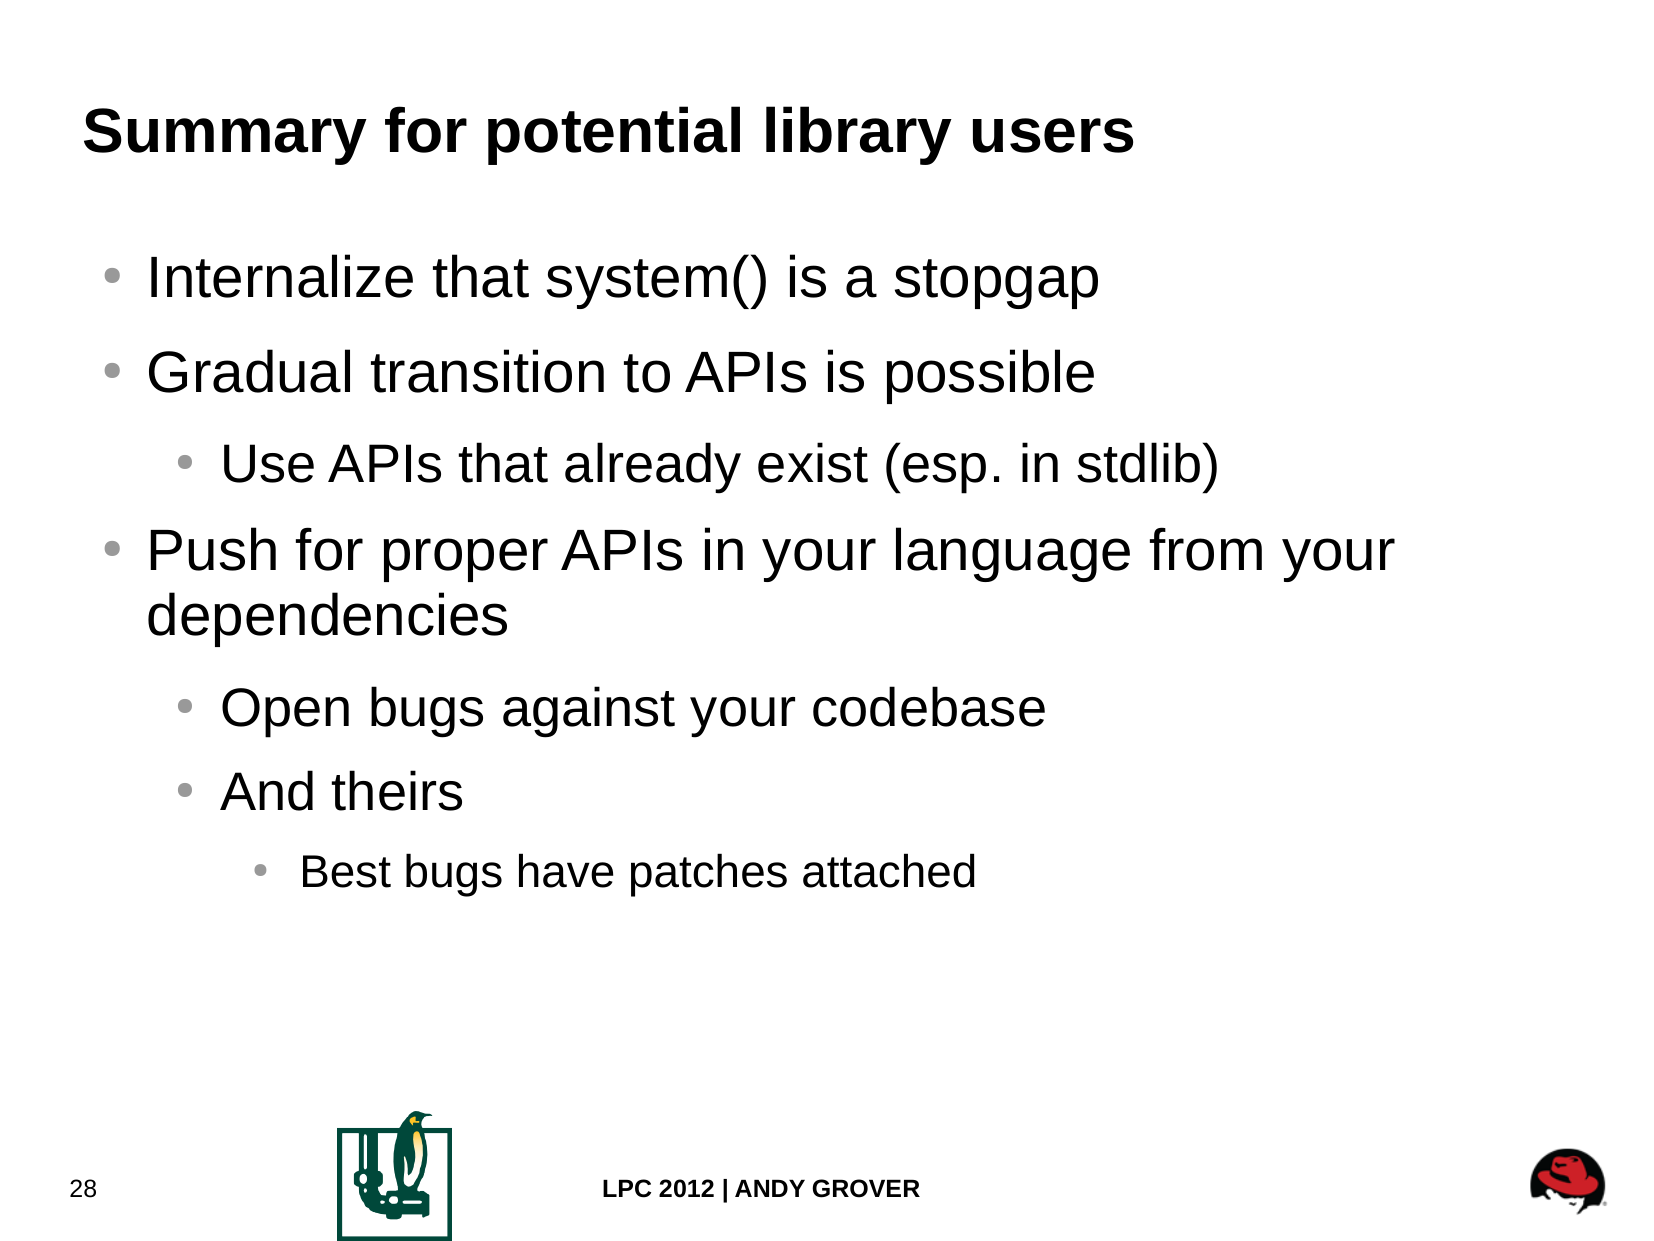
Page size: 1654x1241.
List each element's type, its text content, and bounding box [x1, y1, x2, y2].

picture [1529, 1146, 1613, 1224]
list Internalize that system() is a stopgap Gradual transition to APIs is possible Use APIs that already exist (esp. in stdlib) Push for proper APIs in your language from your dependencies Open bugs against your codebase And theirs Best bugs have patches attached [86, 244, 1576, 1039]
picture [337, 1111, 452, 1241]
title Summary for potential library users [82, 37, 1571, 226]
